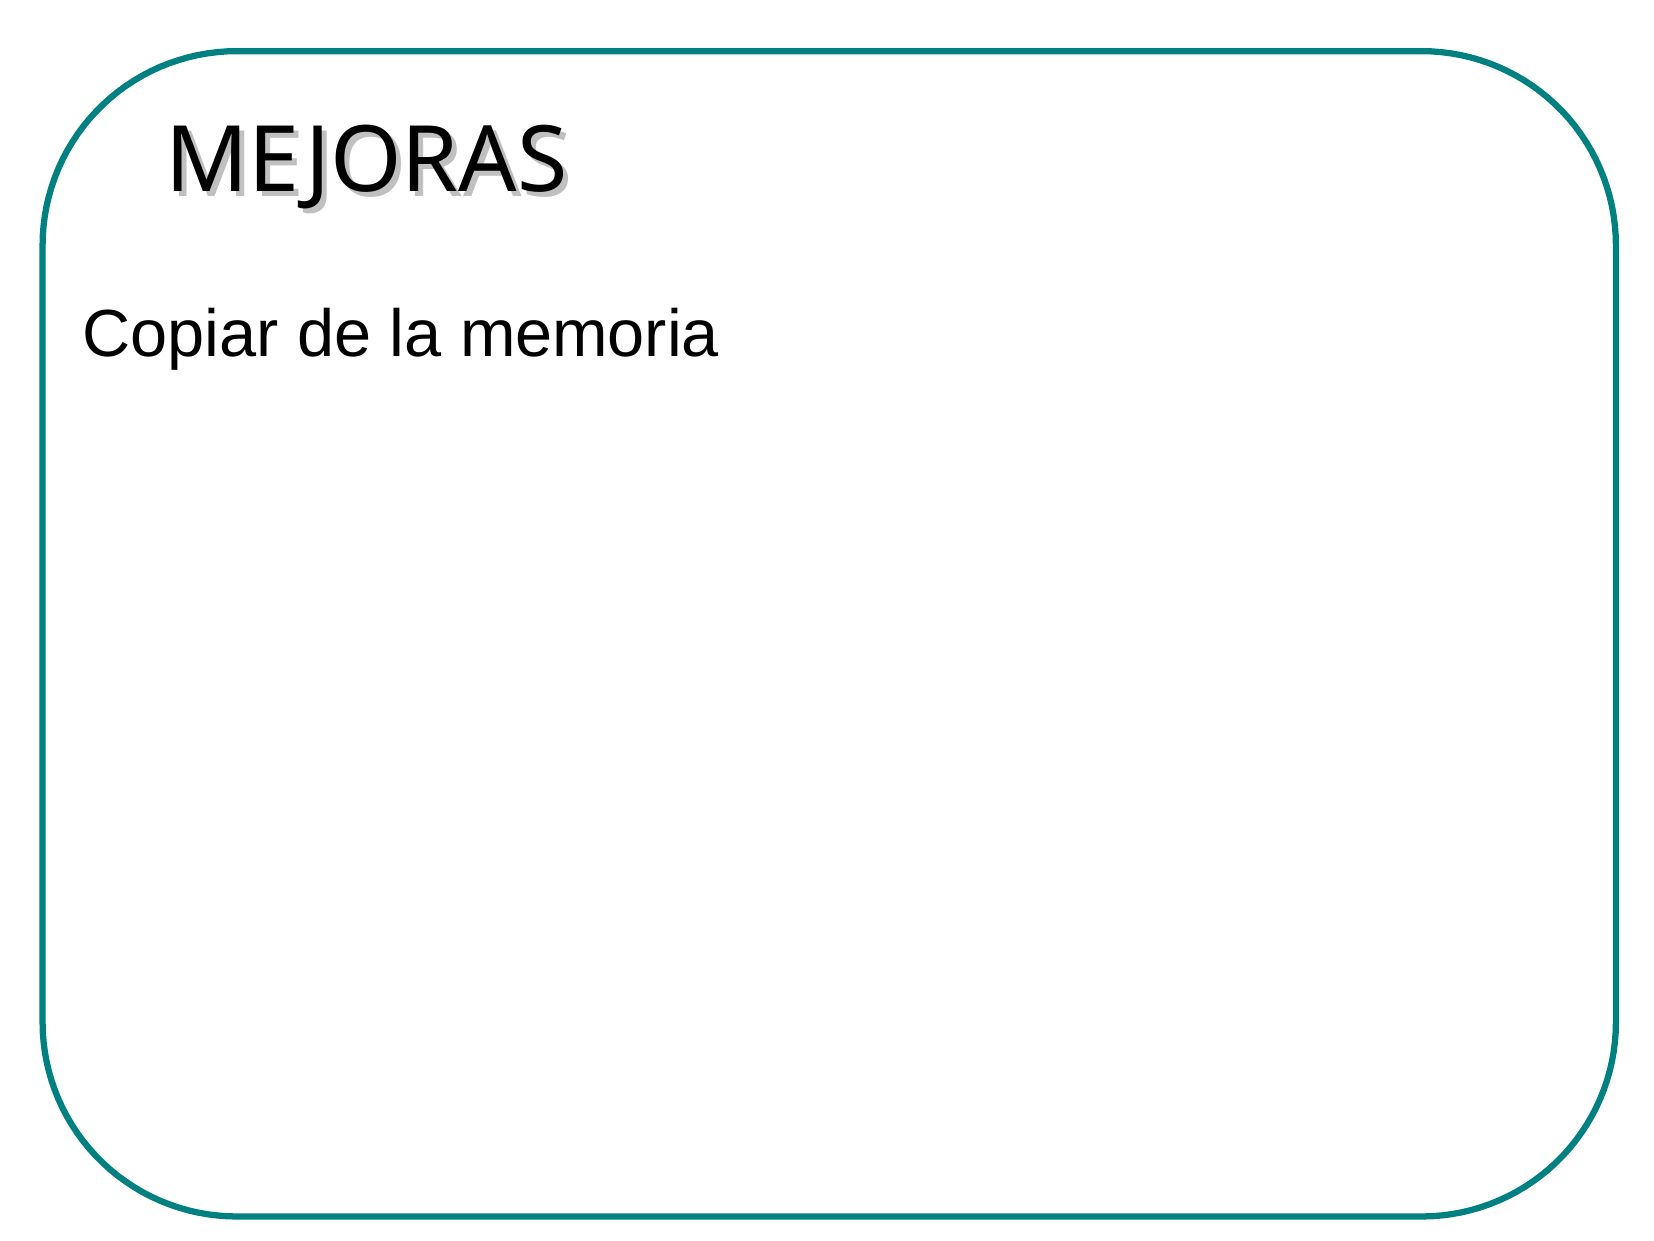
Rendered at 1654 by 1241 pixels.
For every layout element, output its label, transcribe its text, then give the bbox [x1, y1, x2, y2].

title MEJORAS [1462, 51, 1654, 259]
title MEJORAS [165, 55, 1612, 259]
list Copiar de la memoria [82, 290, 1571, 1010]
title MEJORAS [165, 51, 197, 61]
